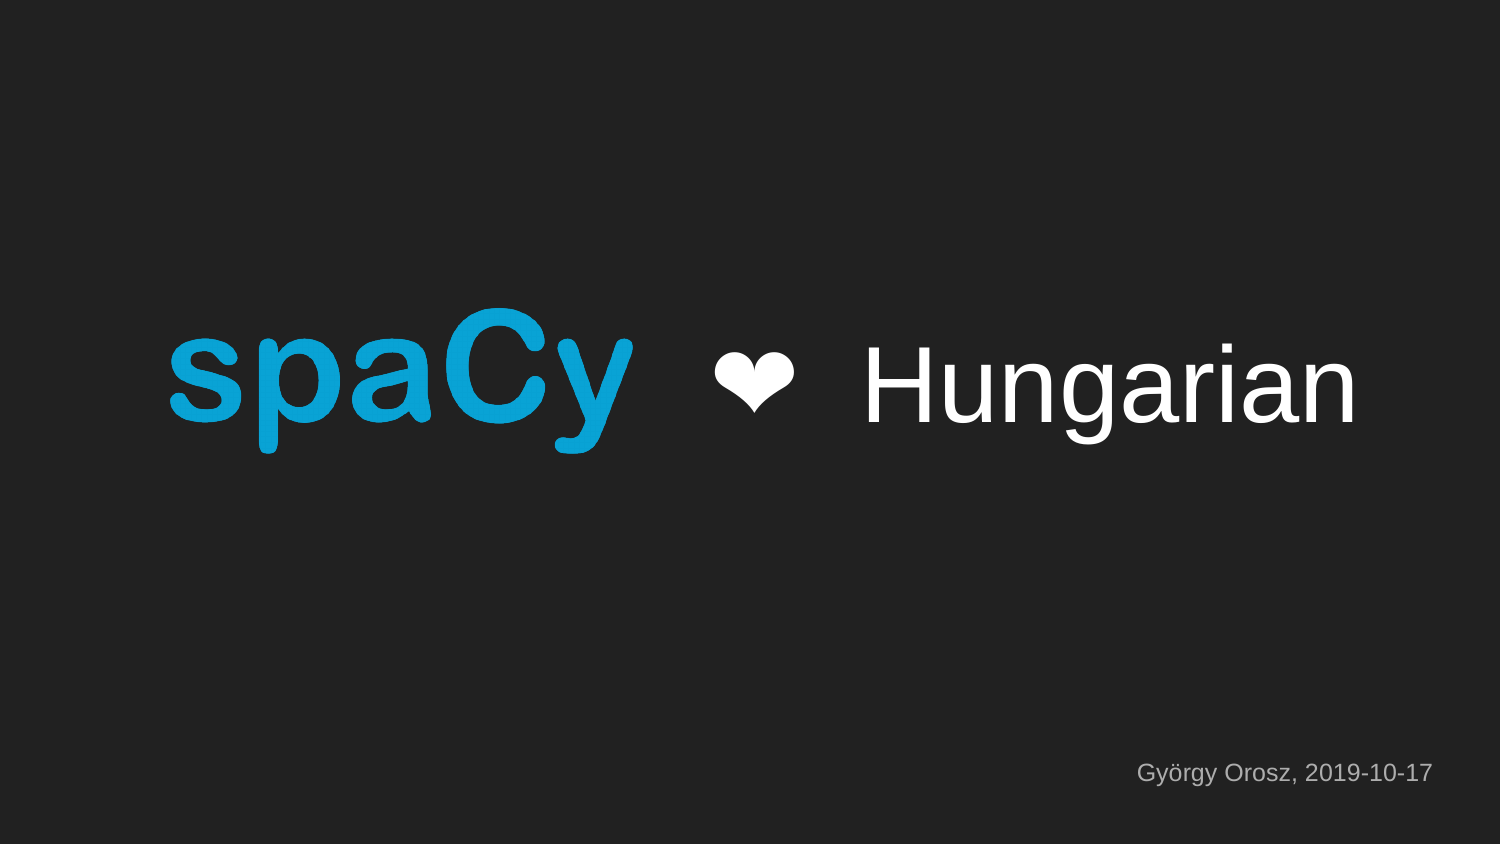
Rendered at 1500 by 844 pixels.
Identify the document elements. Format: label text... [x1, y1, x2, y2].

picture [170, 297, 638, 465]
subtitle György Orosz, 2019-10-17 [51, 741, 1449, 792]
title ❤️ Hungarian [51, 122, 1449, 459]
